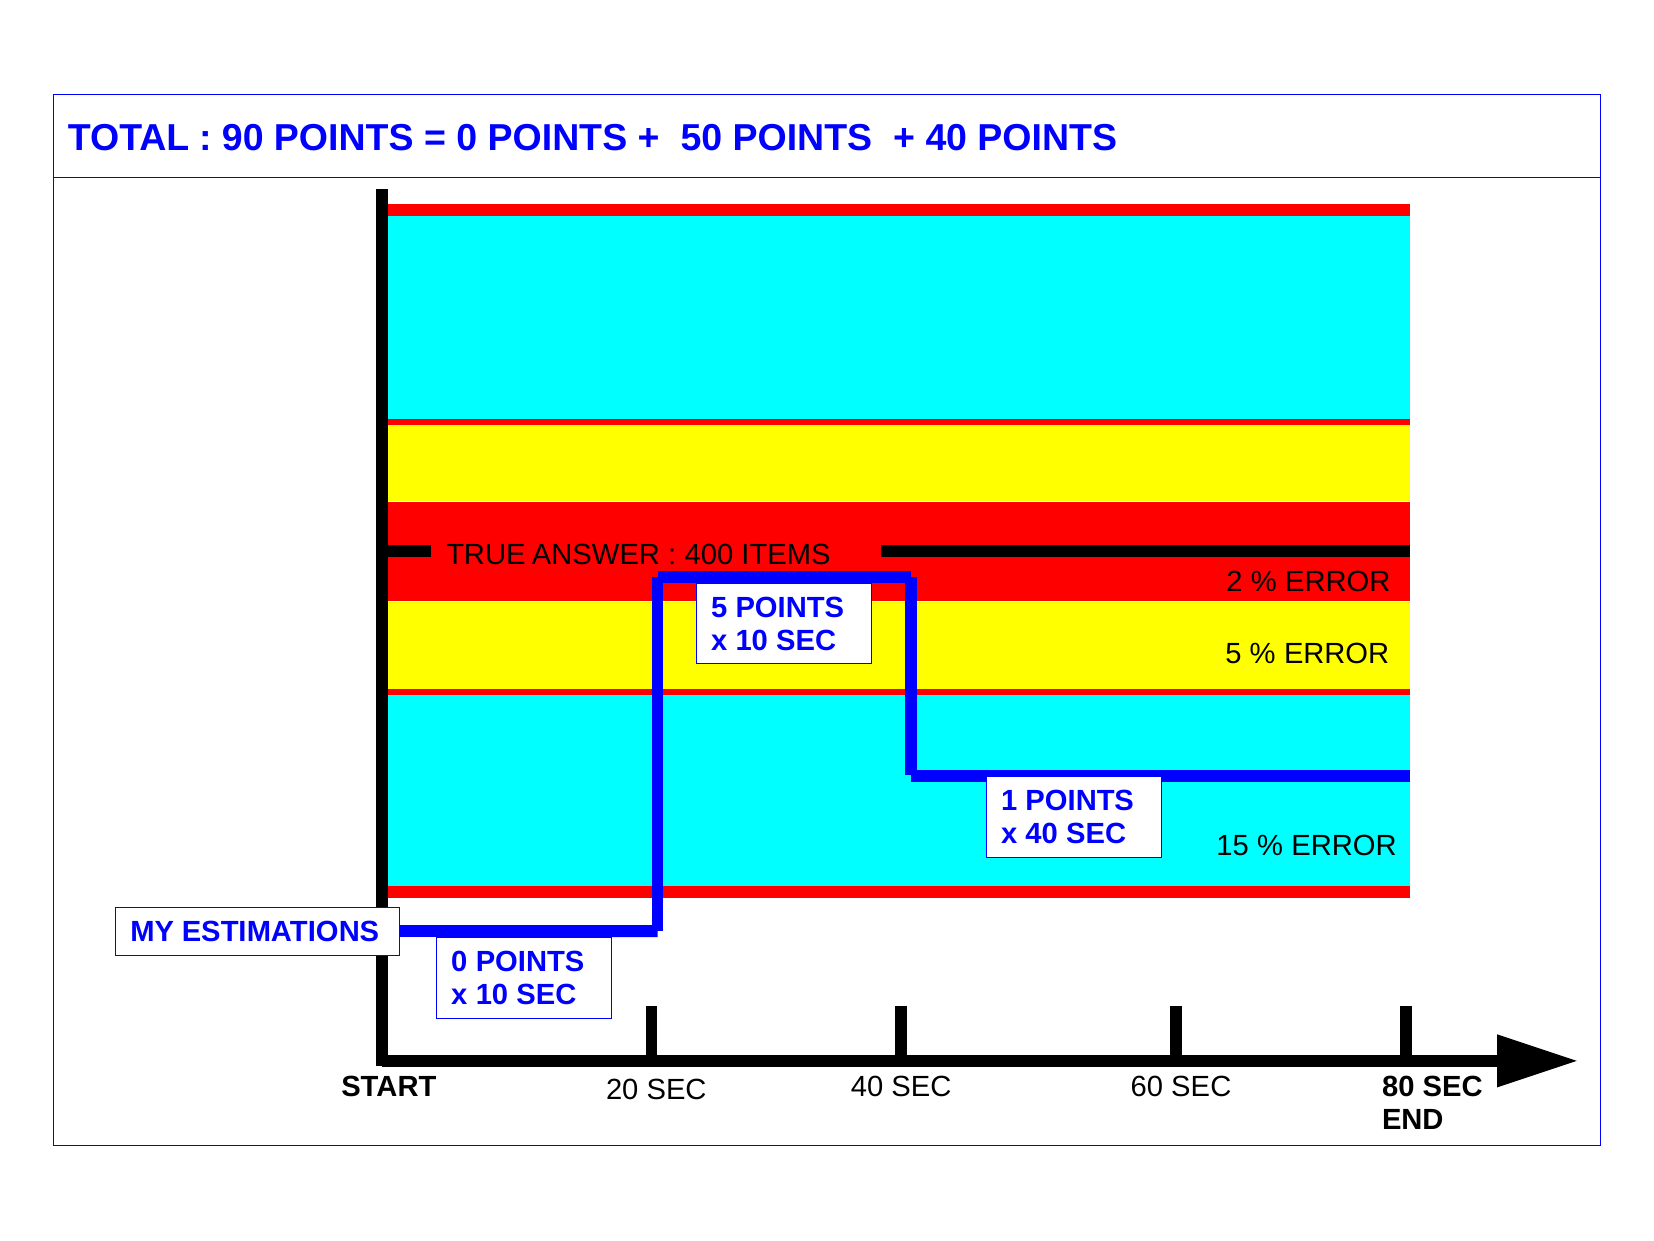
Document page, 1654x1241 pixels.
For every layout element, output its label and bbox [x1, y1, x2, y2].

text_box [53, 94, 1601, 1146]
